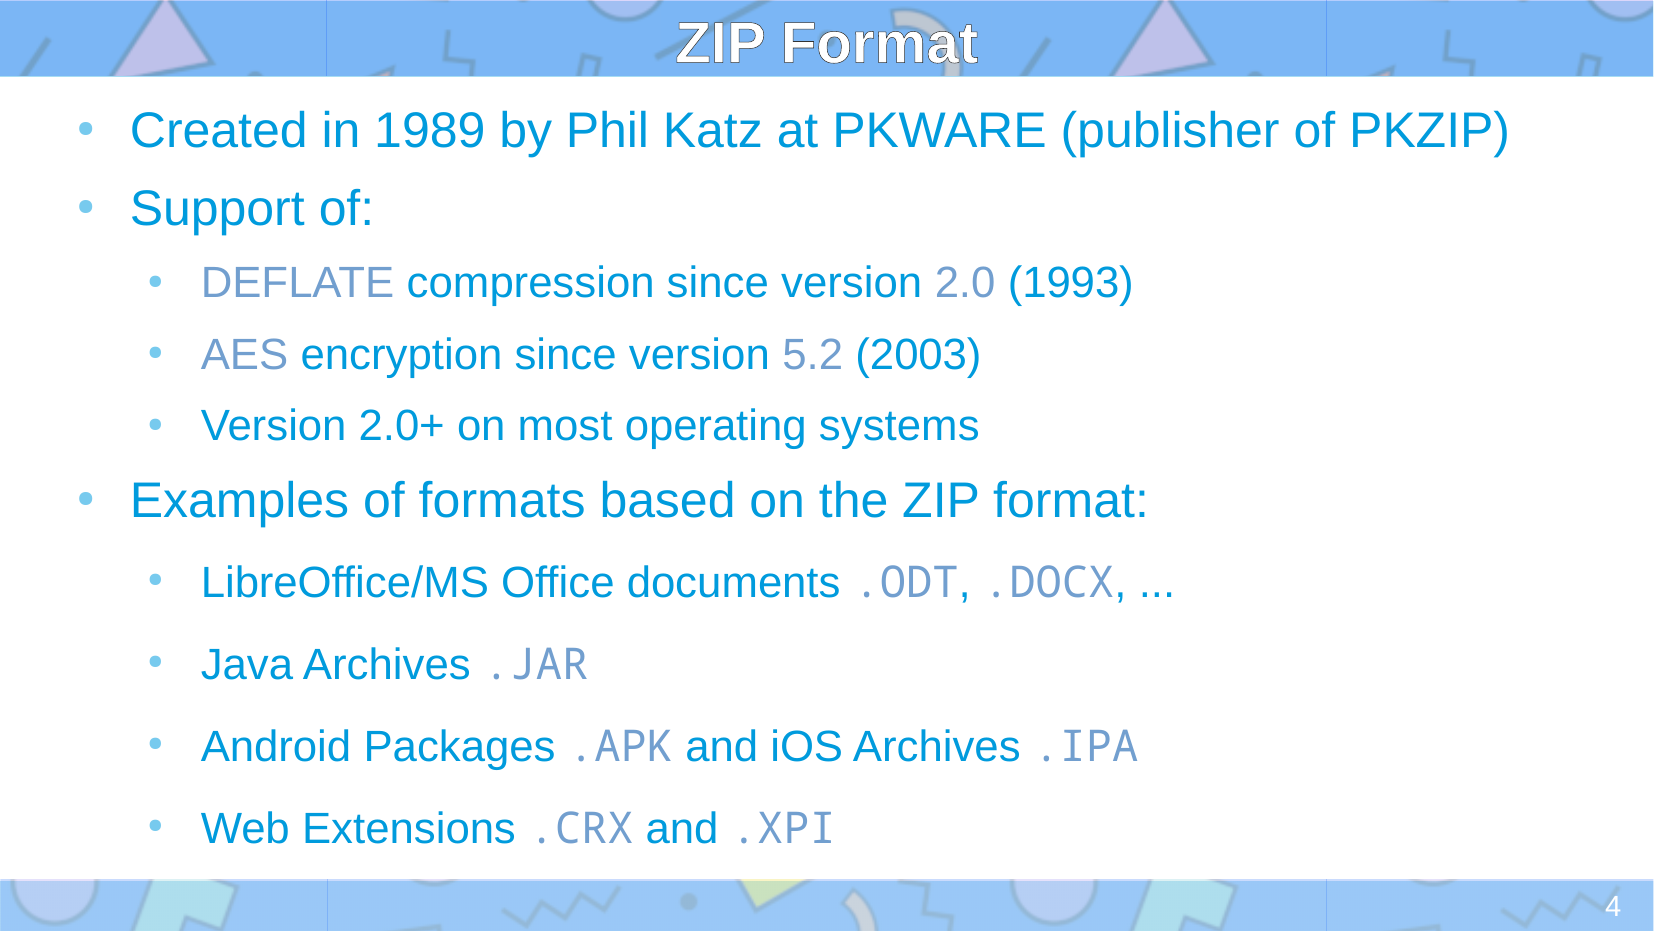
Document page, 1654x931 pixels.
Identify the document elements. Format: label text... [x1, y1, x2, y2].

list Created in 1989 by Phil Katz at PKWARE (publisher of PKZIP) Support of: DEFLATE compression since version 2.0 (1993) AES encryption since version 5.2 (2003) Version 2.0+ on most operating systems Examples of formats based on the ZIP format: LibreOffice/MS Office documents .ODT, .DOCX, ... Java Archives .JAR Android Packages .APK and iOS Archives .IPA Web Extensions .CRX and .XPI [59, 101, 1595, 863]
picture [0, 879, 1654, 931]
picture [0, 0, 1654, 76]
title ZIP Format [59, 3, 1595, 82]
